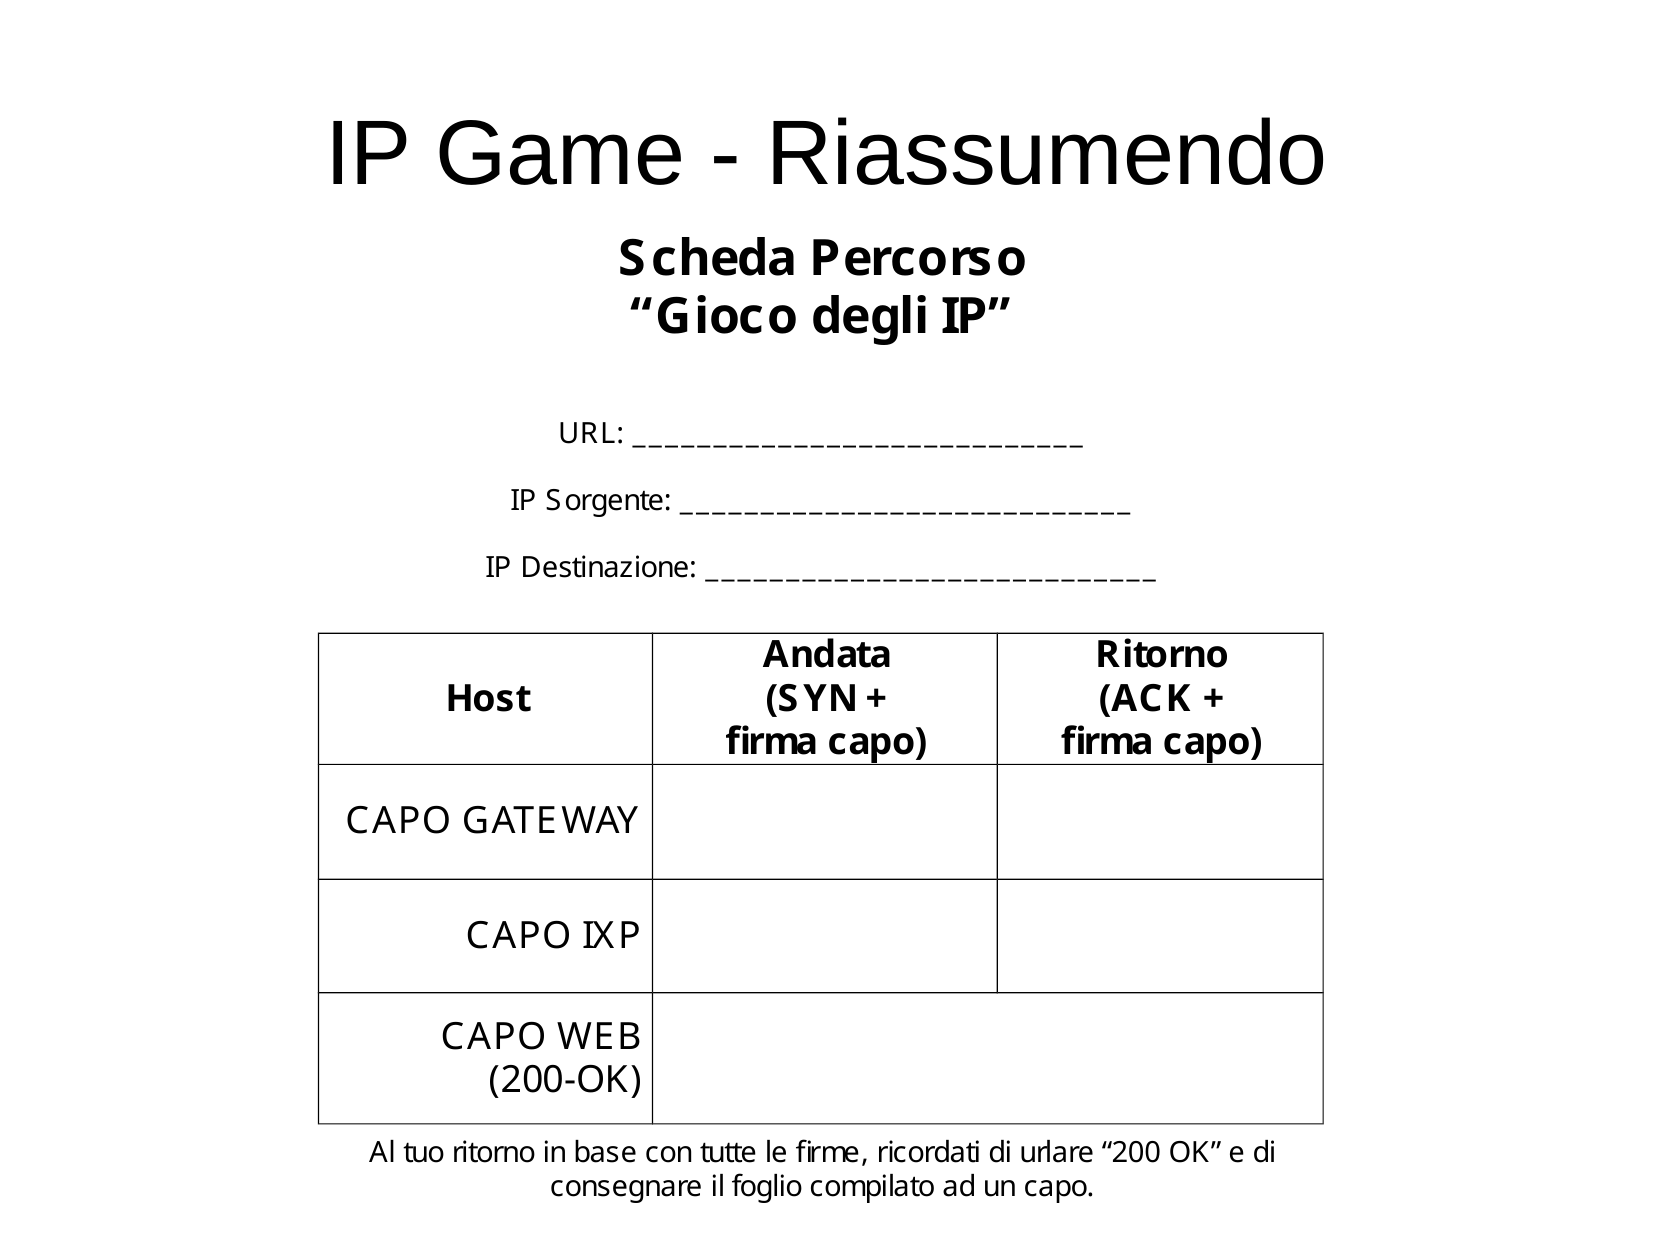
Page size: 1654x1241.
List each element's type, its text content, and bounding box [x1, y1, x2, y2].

chart [200, 257, 1409, 1241]
title IP Game - Riassumendo [82, 49, 1571, 257]
